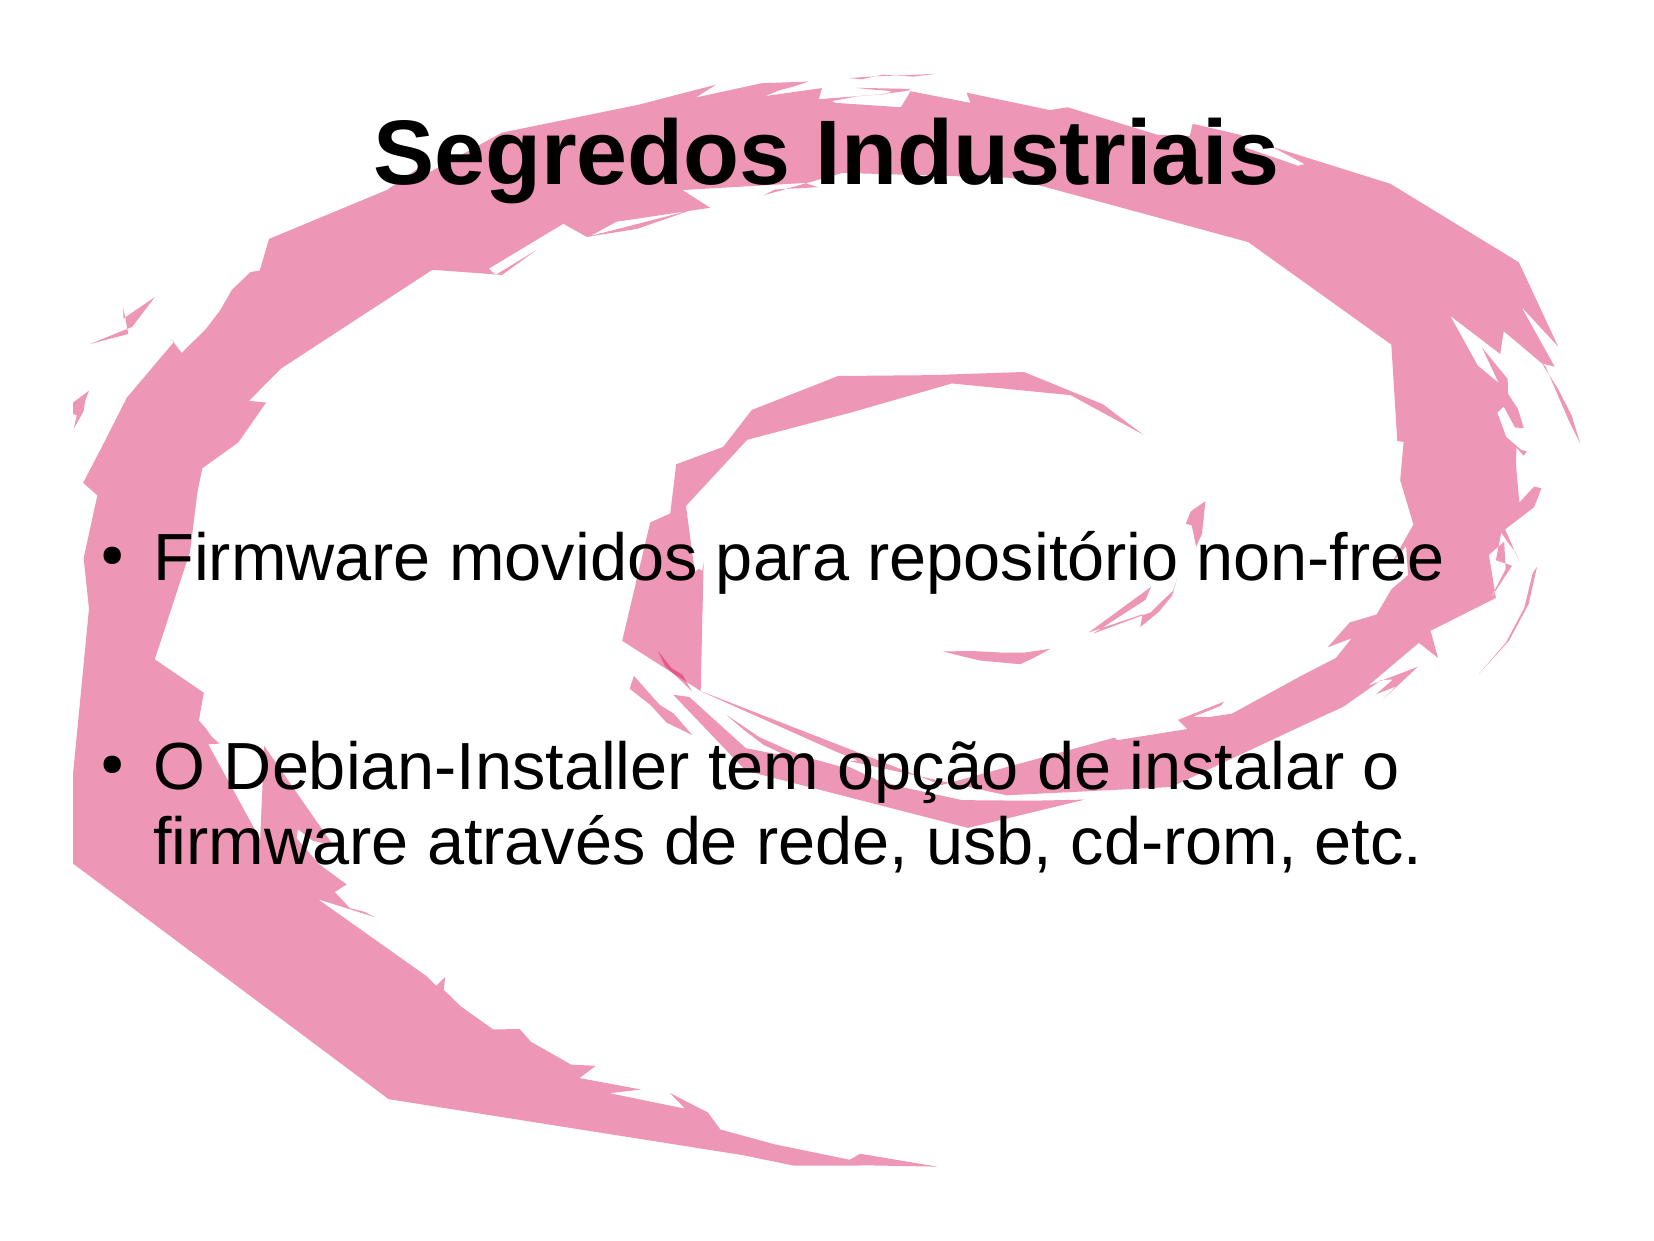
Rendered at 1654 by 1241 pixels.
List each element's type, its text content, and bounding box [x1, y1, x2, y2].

title Segredos Industriais [82, 49, 1571, 257]
list Firmware movidos para repositório non-free O Debian-Installer tem opção de instalar o firmware através de rede, usb, cd-rom, etc. [82, 290, 1571, 1109]
